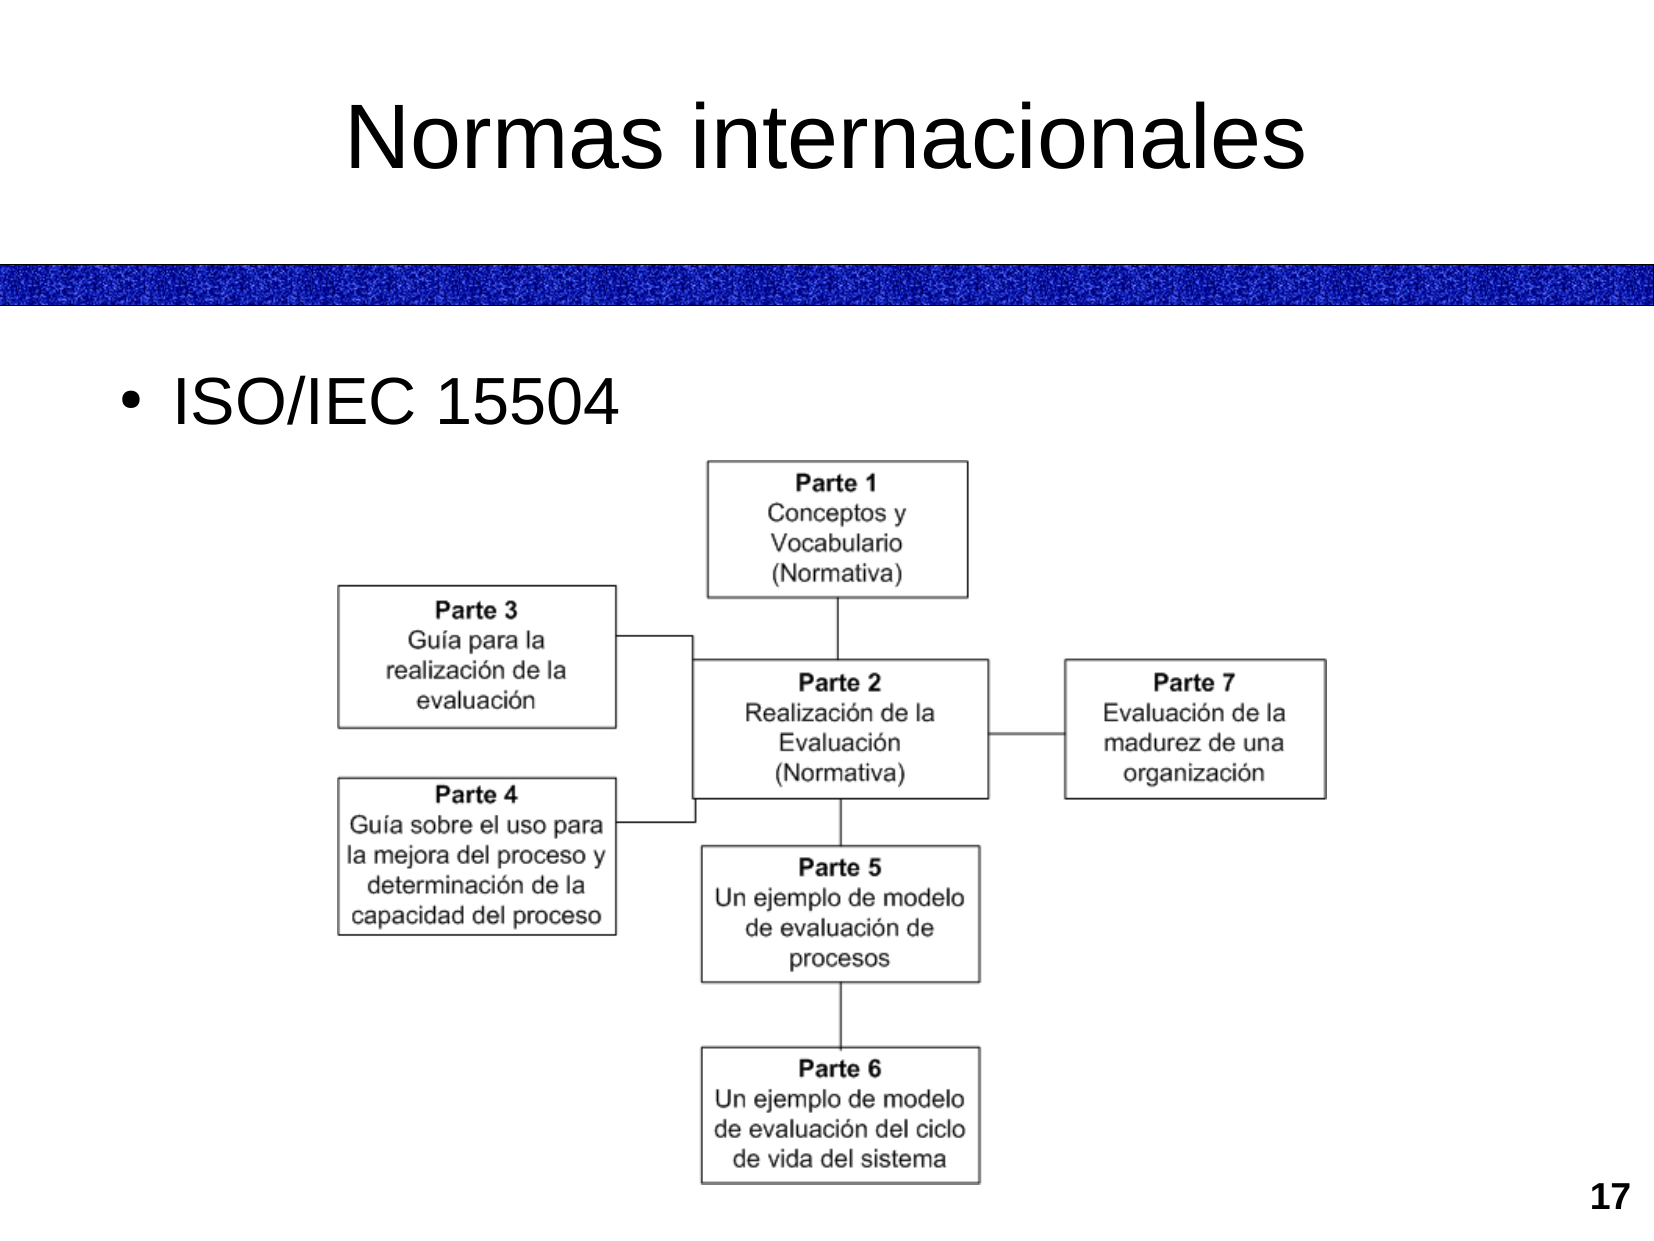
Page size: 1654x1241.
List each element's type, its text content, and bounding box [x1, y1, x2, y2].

title Normas internacionales [58, 21, 1595, 253]
list ISO/IEC 15504 [101, 363, 1549, 1183]
text_box <número> [1575, 1168, 1654, 1240]
picture [0, 265, 1653, 305]
picture [337, 460, 1327, 1185]
